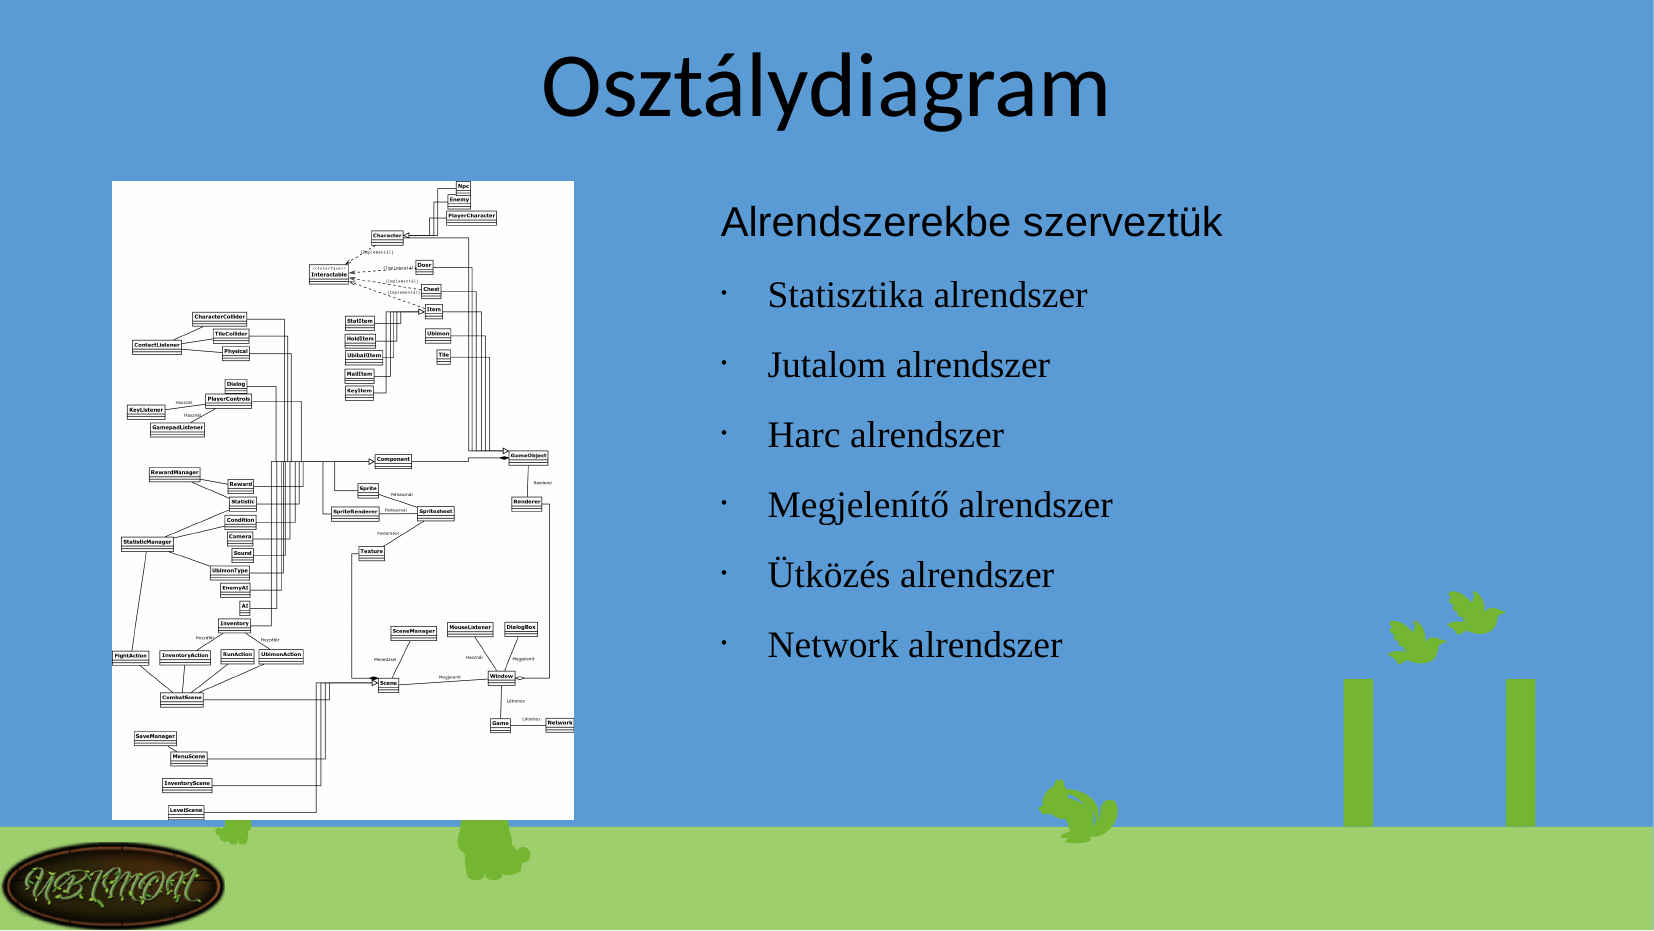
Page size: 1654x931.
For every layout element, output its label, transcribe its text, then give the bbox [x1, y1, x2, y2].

picture [0, 842, 225, 931]
title Osztálydiagram [88, 29, 1565, 200]
list Alrendszerekbe szerveztük Statisztika alrendszer Jutalom alrendszer Harc alrendszer Megjelenítő alrendszer Ütközés alrendszer Network alrendszer [706, 193, 1433, 476]
picture [112, 181, 574, 820]
